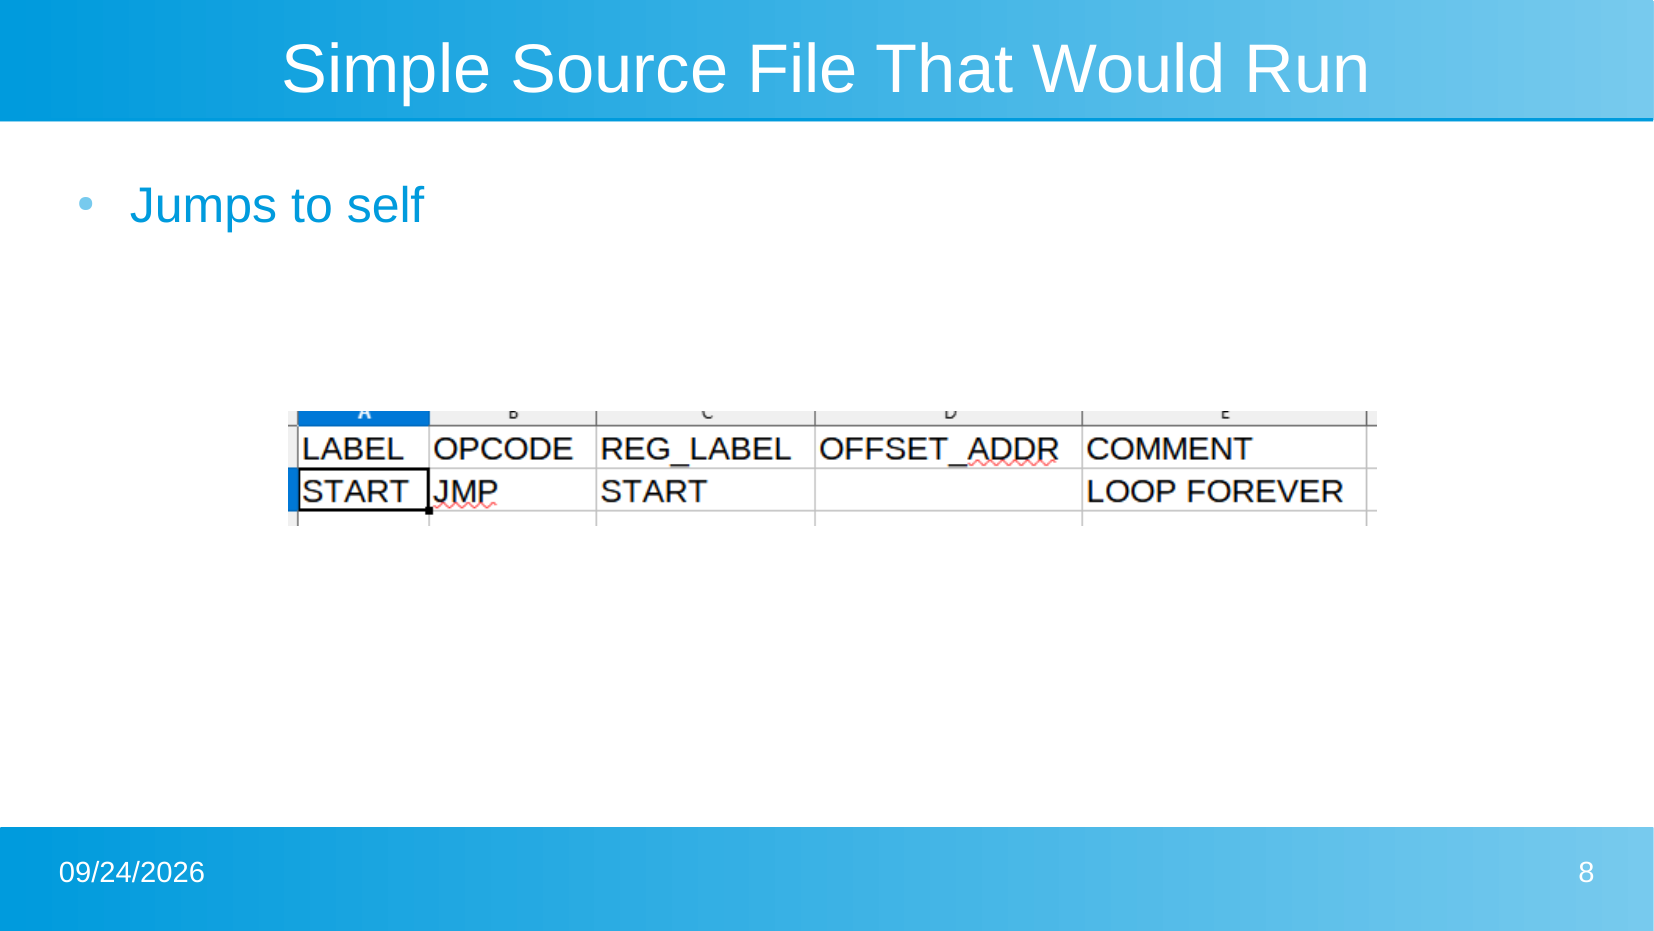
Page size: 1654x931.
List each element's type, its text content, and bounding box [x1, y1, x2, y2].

list Jumps to self [59, 177, 1595, 376]
picture [288, 411, 1377, 526]
title Simple Source File That Would Run [59, 29, 1595, 108]
